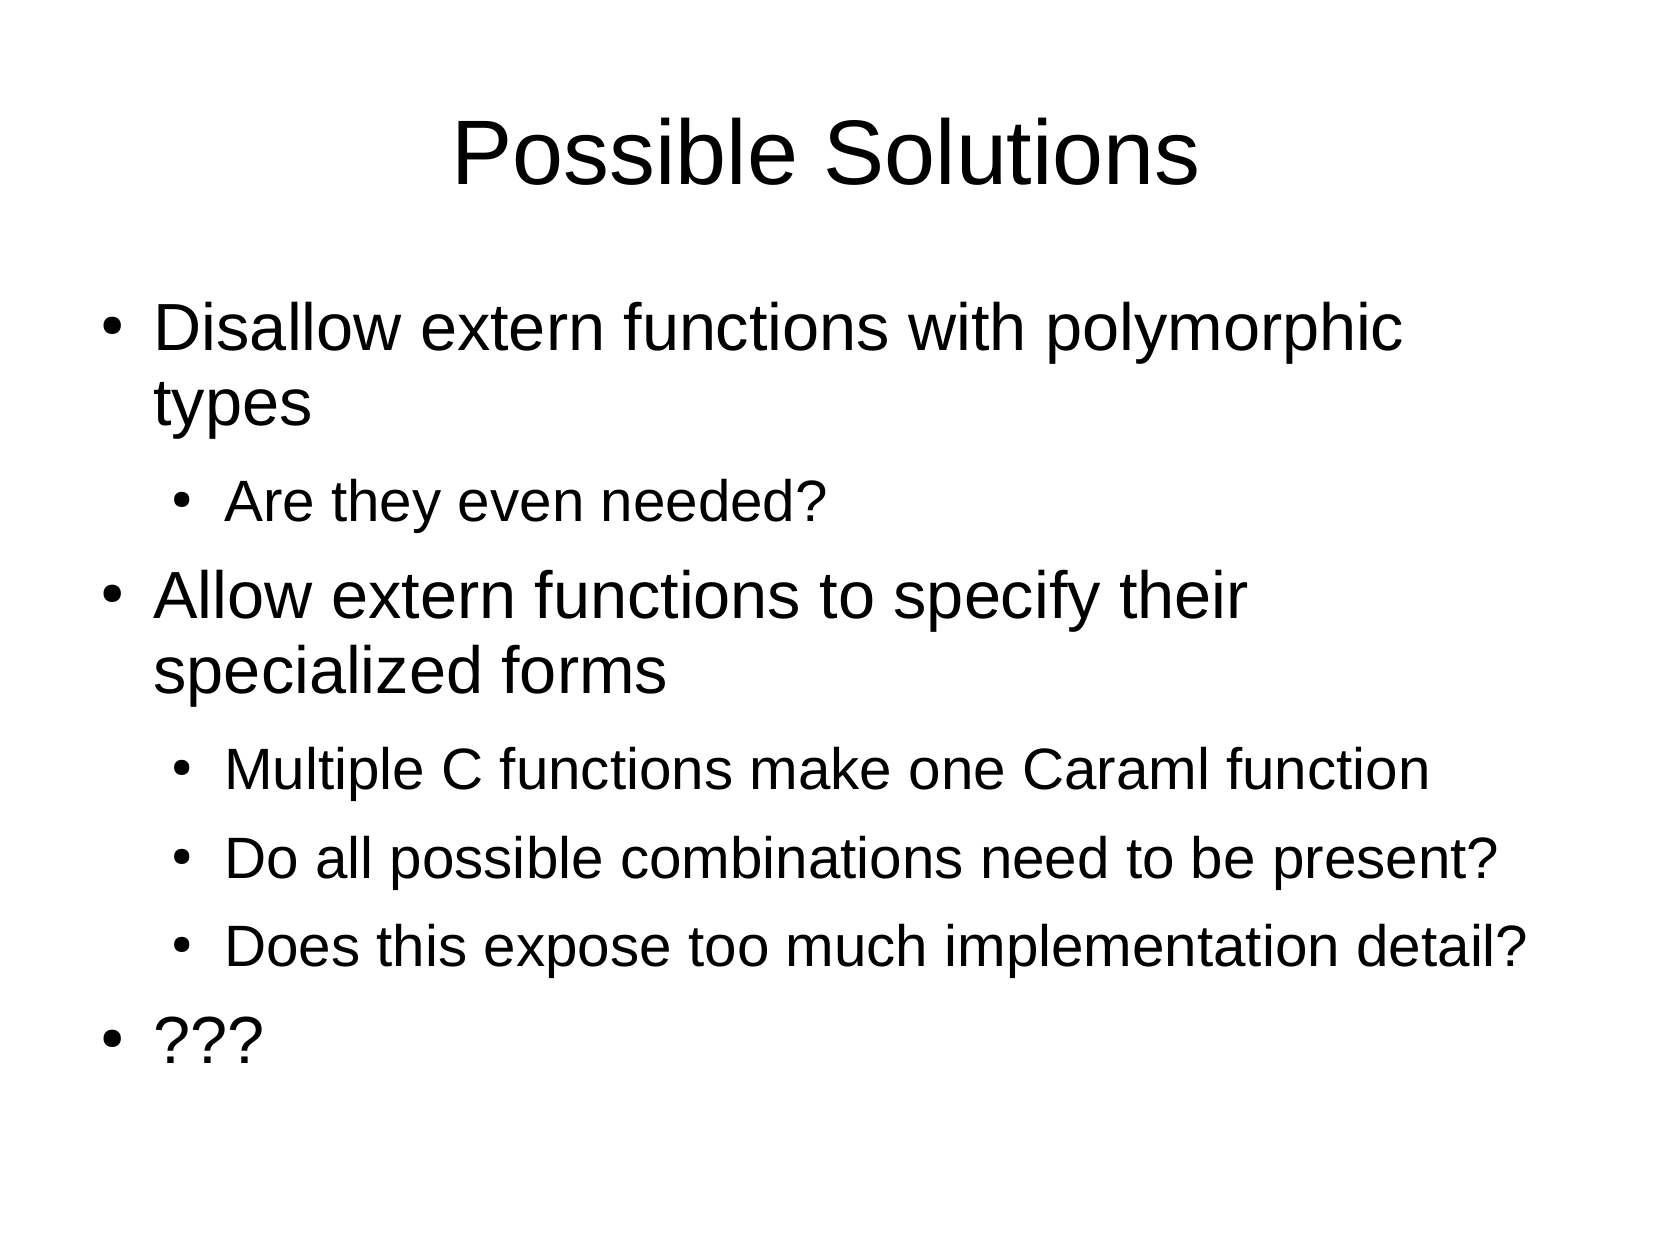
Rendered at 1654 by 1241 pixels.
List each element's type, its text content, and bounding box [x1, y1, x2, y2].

title Possible Solutions [82, 49, 1571, 257]
list Disallow extern functions with polymorphic types Are they even needed? Allow extern functions to specify their specialized forms Multiple C functions make one Caraml function Do all possible combinations need to be present? Does this expose too much implementation detail? ??? [82, 290, 1571, 1109]
